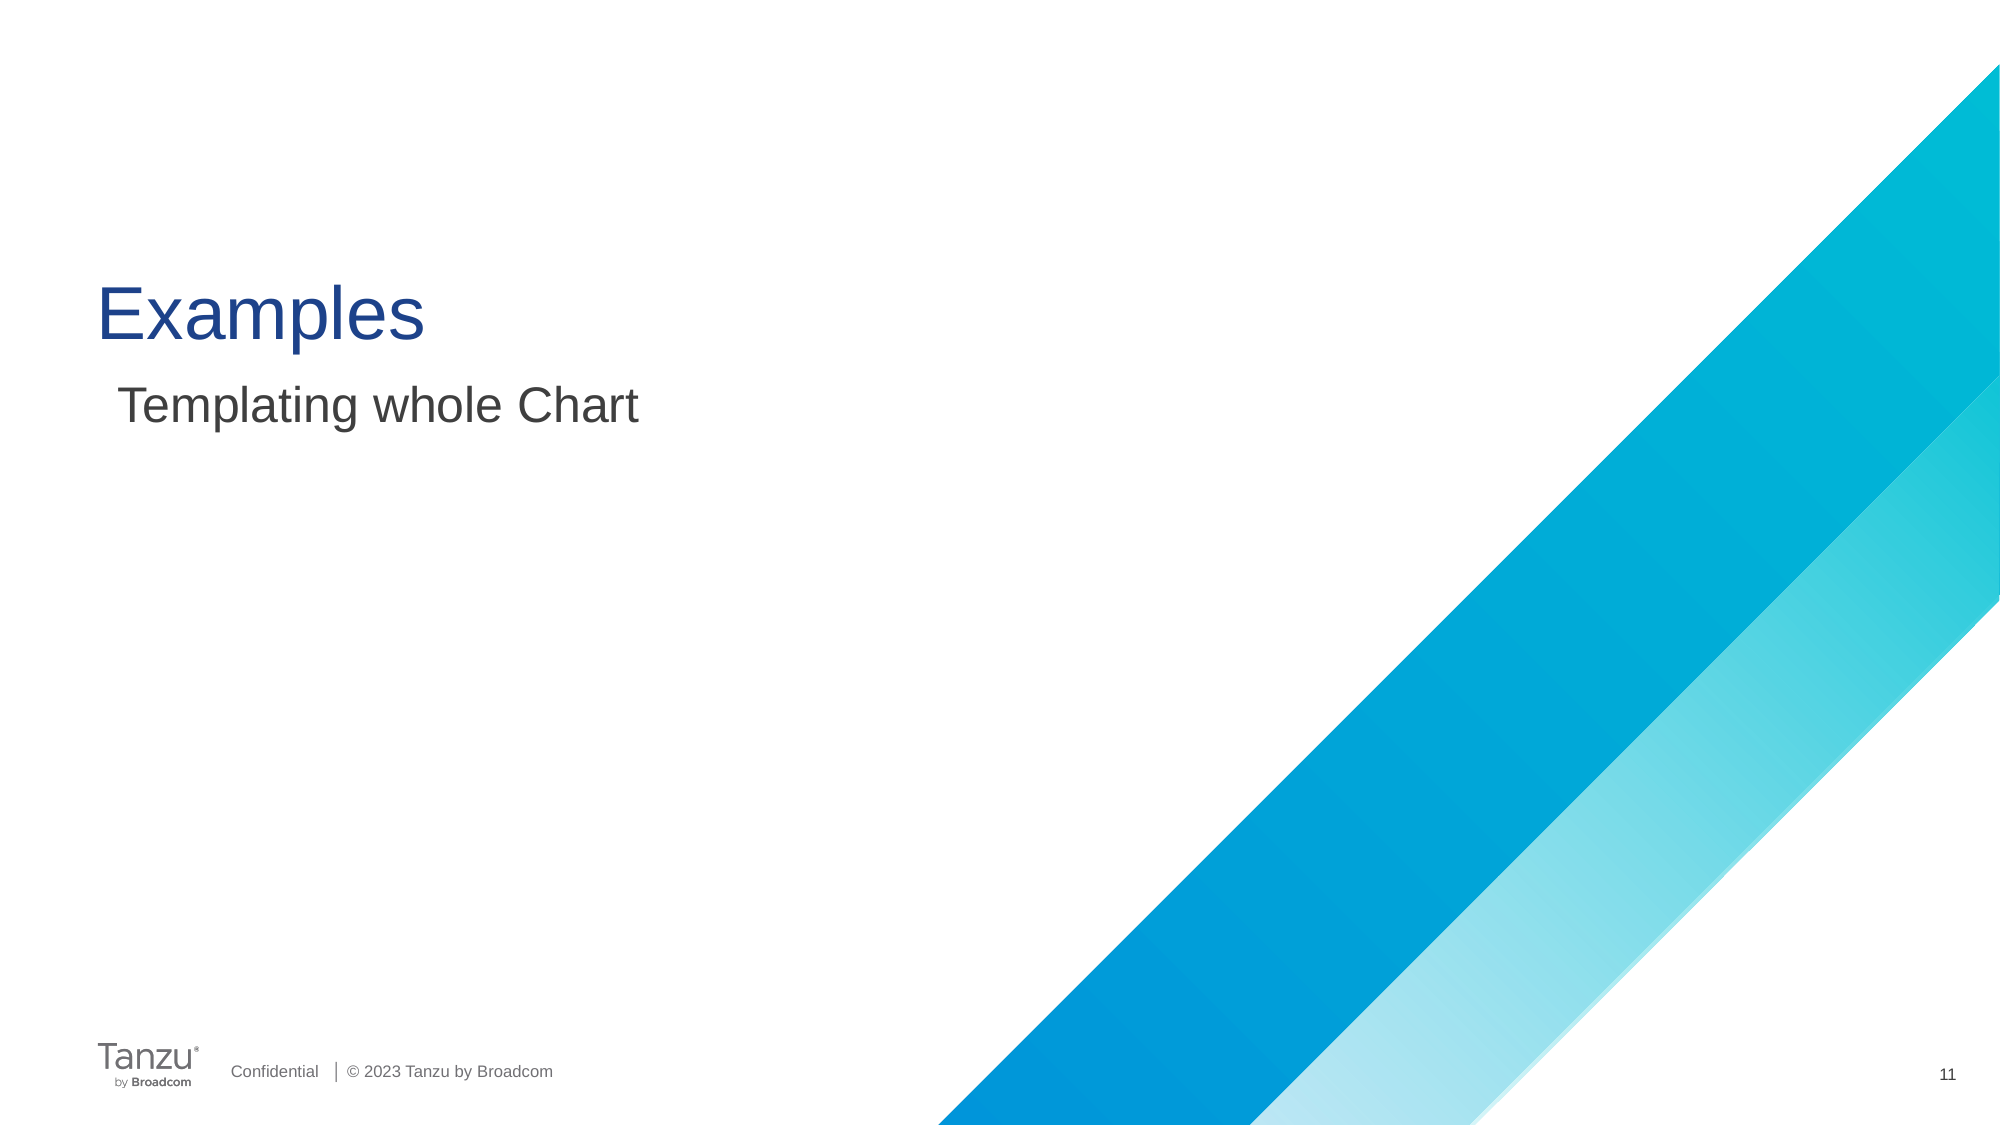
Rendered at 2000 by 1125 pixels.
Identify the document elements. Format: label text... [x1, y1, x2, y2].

title Examples [96, 154, 1178, 356]
picture [97, 1043, 199, 1088]
subtitle Templating whole Chart [98, 371, 1243, 487]
